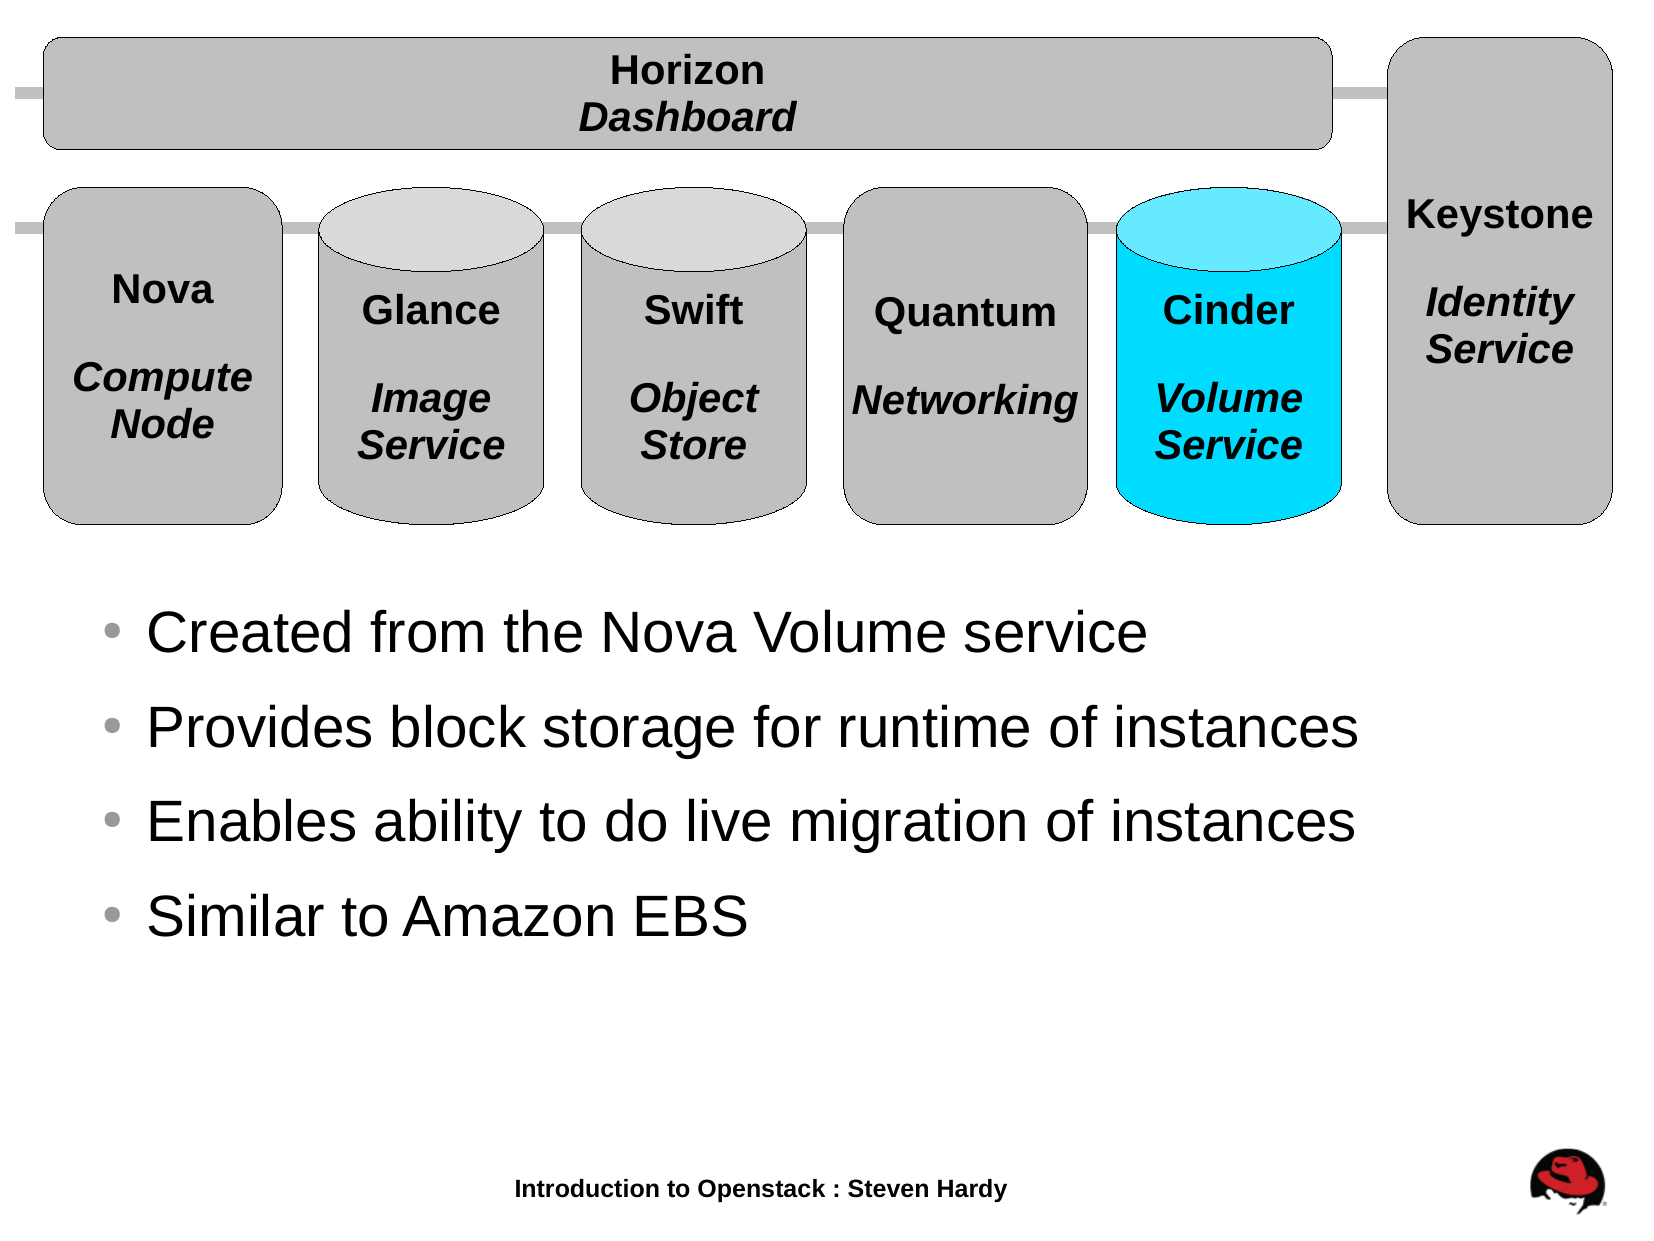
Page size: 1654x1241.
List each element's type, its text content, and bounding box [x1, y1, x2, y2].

picture [1529, 1146, 1613, 1224]
text_box Keystone Identity Service [1387, 37, 1613, 525]
text_box Quantum Networking [843, 187, 1088, 525]
text_box Cinder Volume Service [1116, 233, 1342, 525]
text_box Glance Image Service [318, 232, 544, 525]
text_box Horizon Dashboard [43, 37, 1333, 150]
list Created from the Nova Volume service Provides block storage for runtime of instances Enables ability to do live migration of instances Similar to Amazon EBS [86, 600, 1576, 1044]
text_box Nova Compute Node [43, 187, 283, 525]
text_box Swift Object Store [581, 232, 807, 525]
